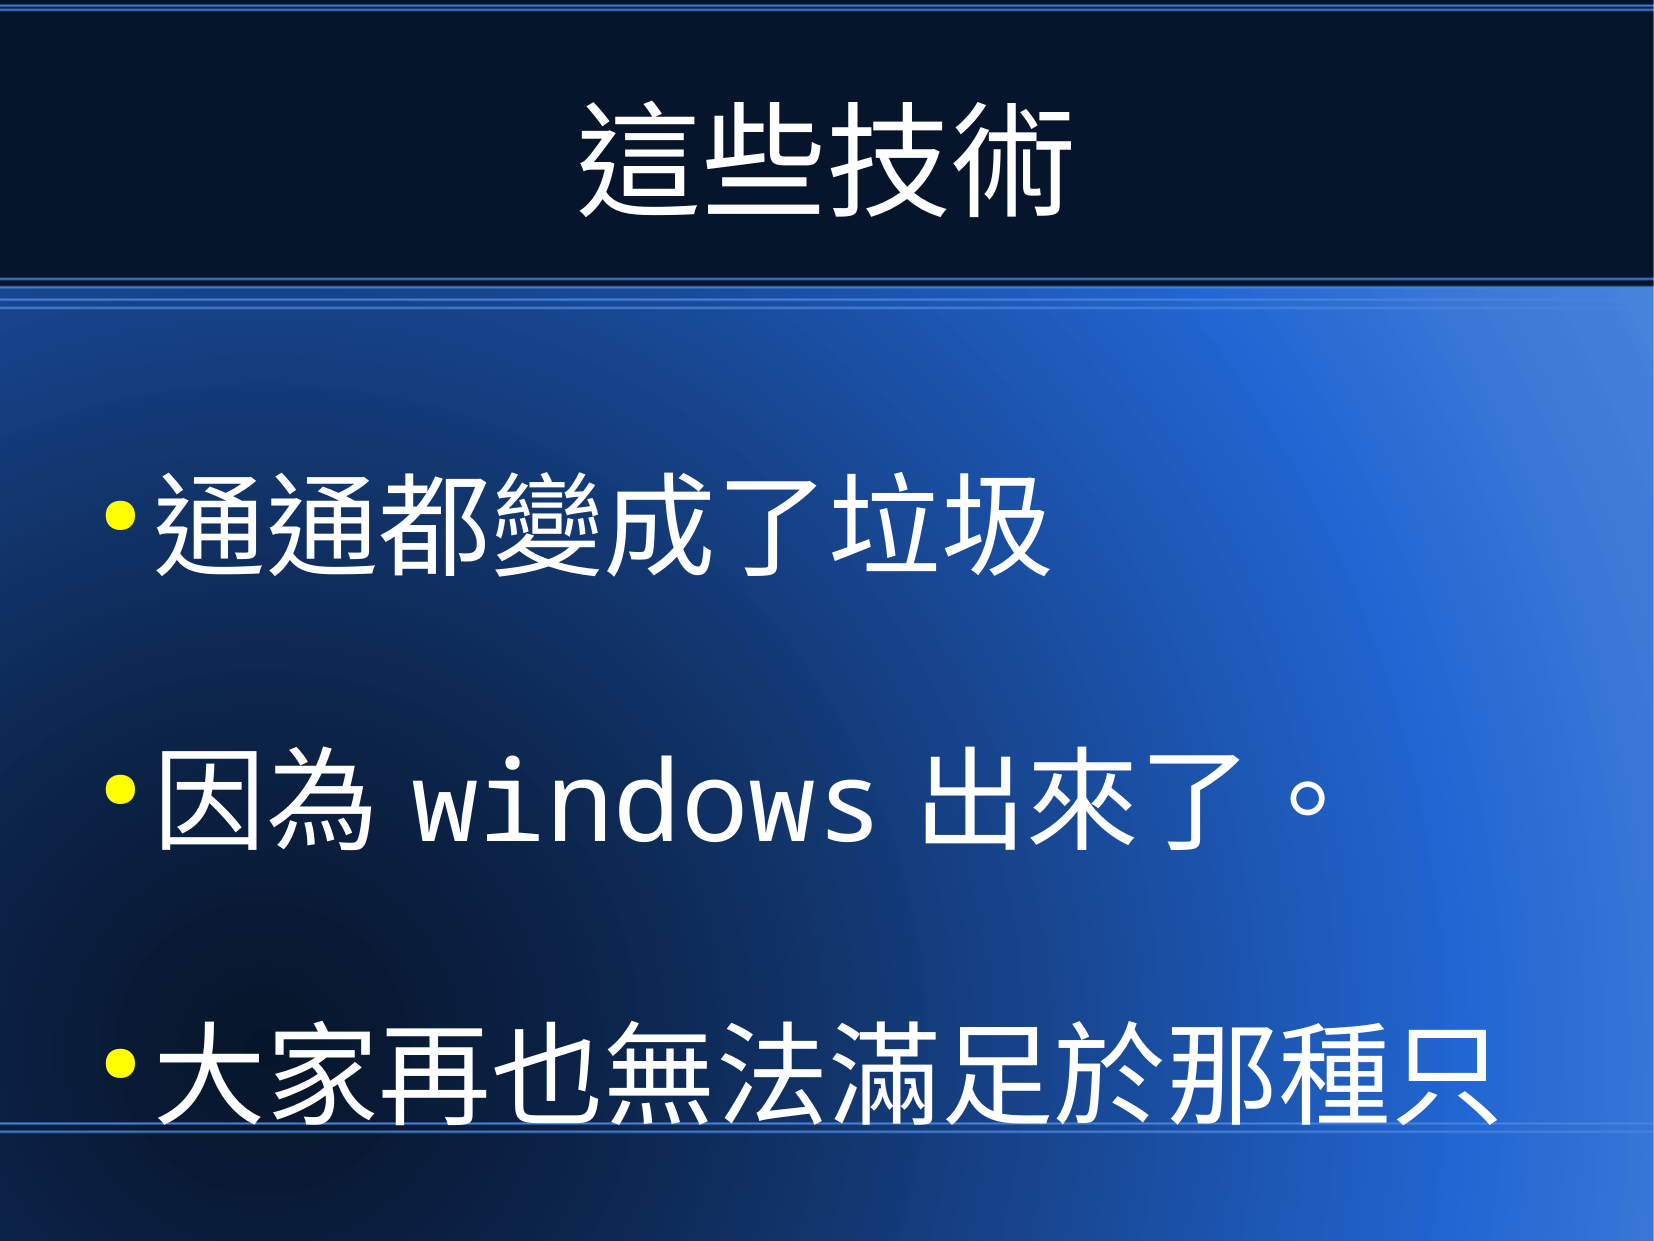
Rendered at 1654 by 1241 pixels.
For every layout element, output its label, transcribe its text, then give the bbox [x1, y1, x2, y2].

list 通通都變成了垃圾 因為windows出來了。 大家再也無法滿足於那種只有黑黑畫面的文字介面了。 [82, 355, 1571, 1241]
title 這些技術 [82, 49, 1571, 257]
picture [0, 0, 1654, 1241]
